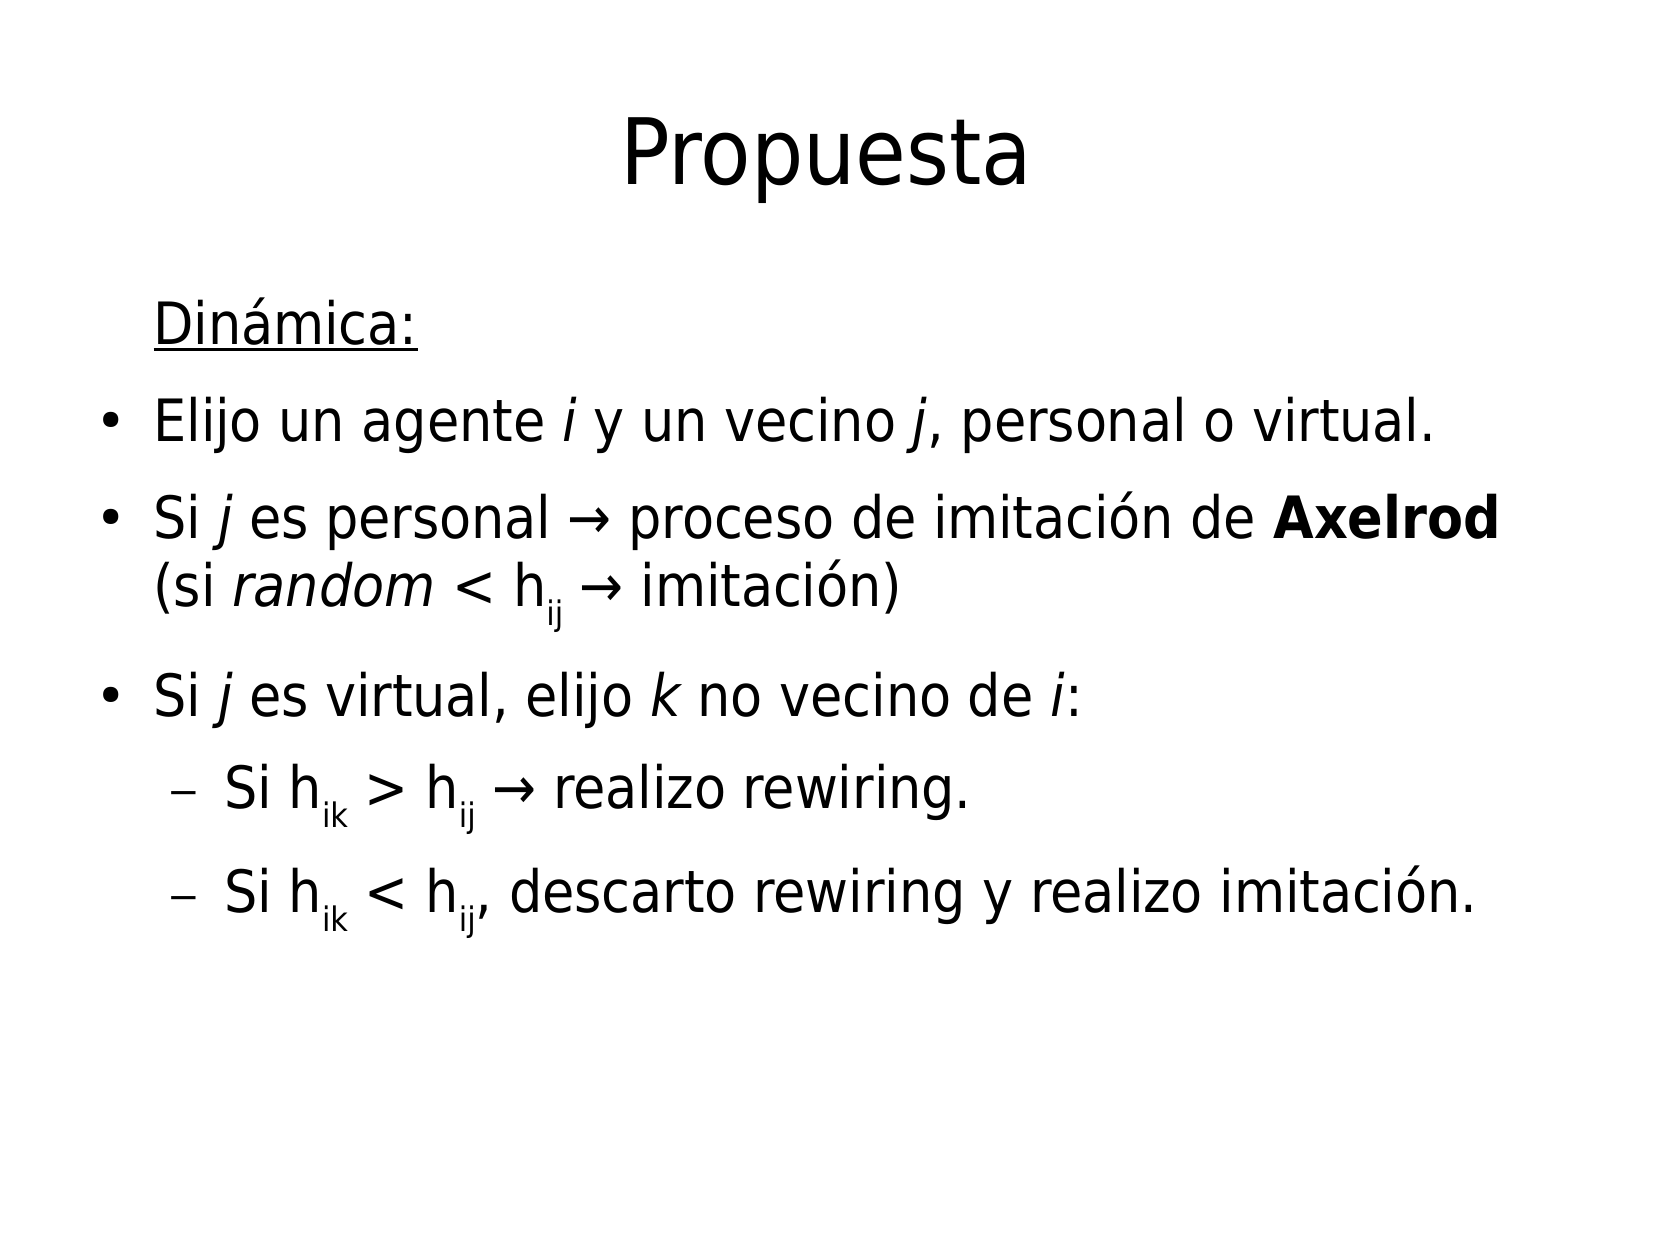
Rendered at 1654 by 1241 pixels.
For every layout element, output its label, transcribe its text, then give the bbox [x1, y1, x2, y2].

title Propuesta [82, 49, 1571, 257]
list Dinámica: Elijo un agente i y un vecino j, personal o virtual. Si j es personal → proceso de imitación de Axelrod (si random < hij → imitación) Si j es virtual, elijo k no vecino de i: Si hik > hij → realizo rewiring. Si hik < hij, descarto rewiring y realizo imitación. [82, 290, 1571, 1229]
